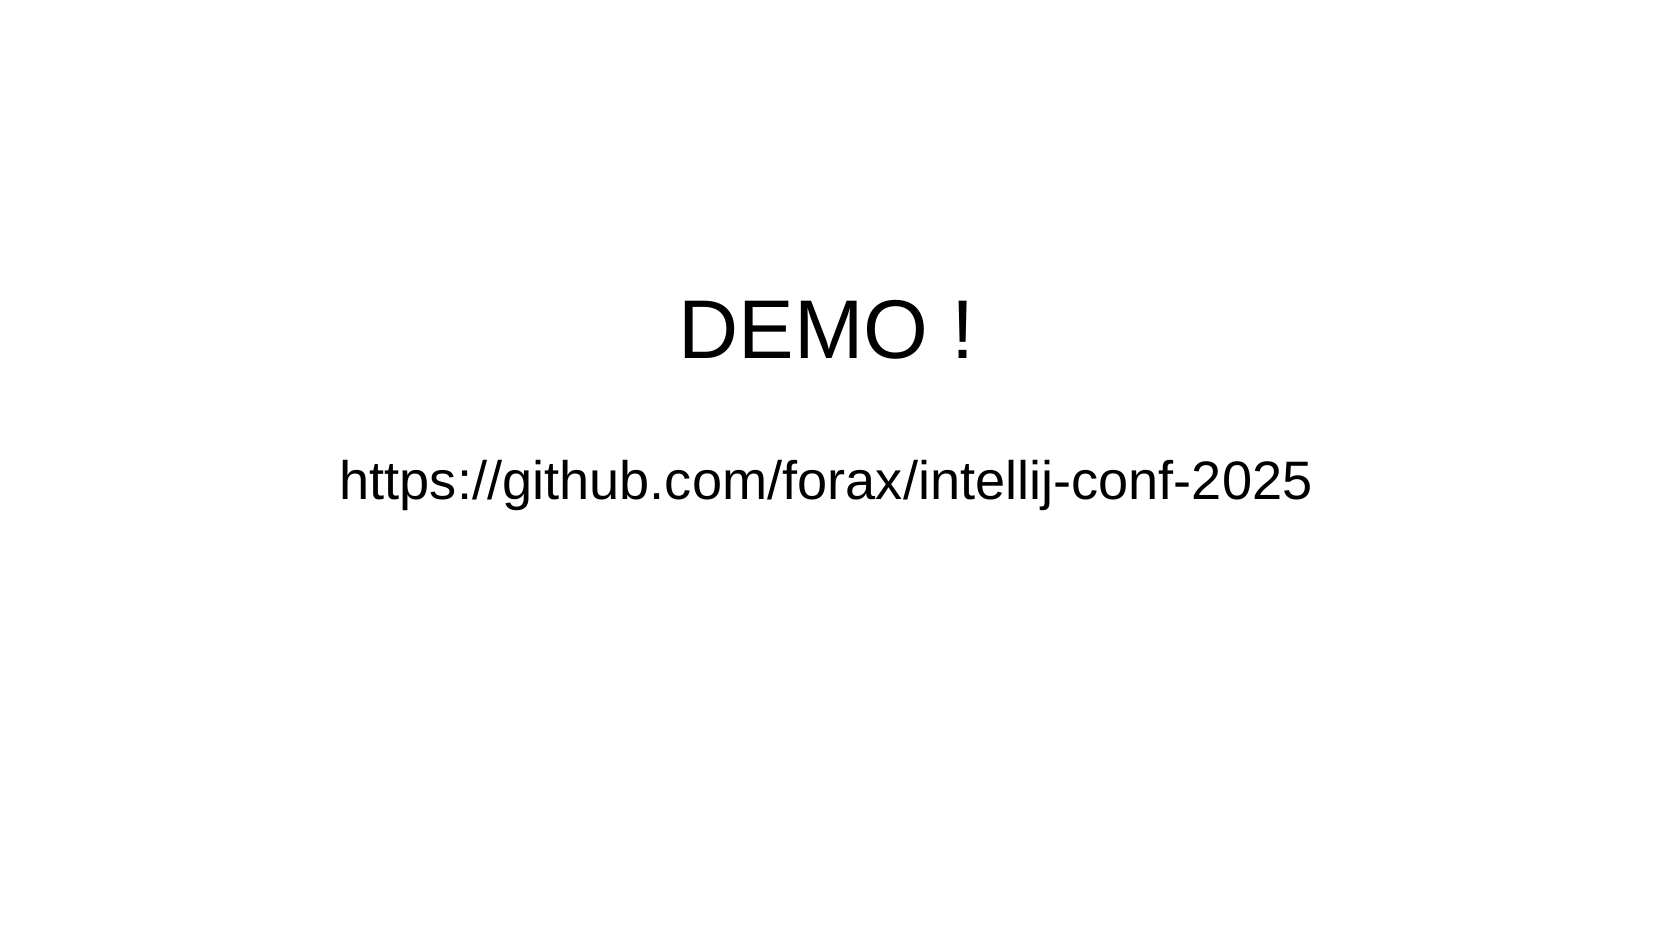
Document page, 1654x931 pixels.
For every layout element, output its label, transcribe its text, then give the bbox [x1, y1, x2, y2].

subtitle DEMO ! https://github.com/forax/intellij-conf-2025 [82, 37, 1571, 757]
